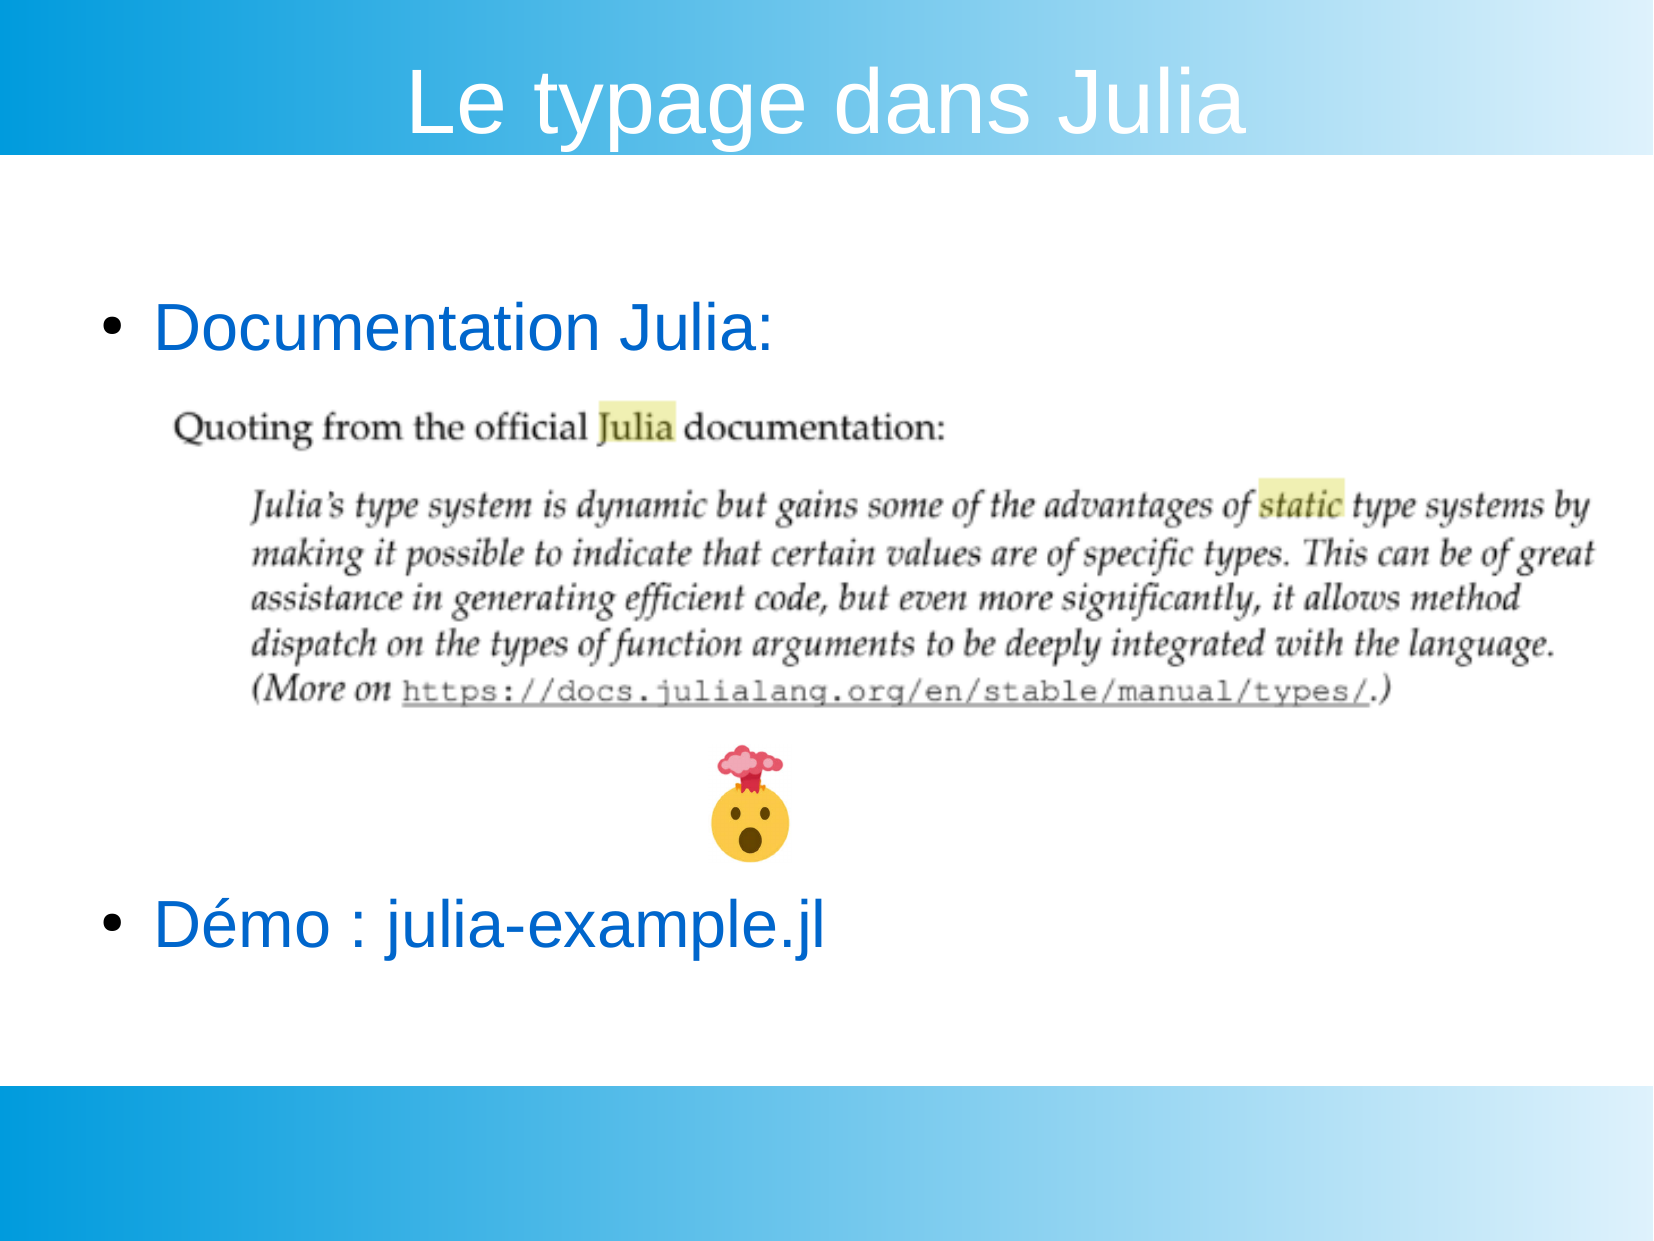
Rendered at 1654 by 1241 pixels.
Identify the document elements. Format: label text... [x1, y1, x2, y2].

list Démo : julia-example.jl [82, 886, 1571, 999]
picture [708, 744, 792, 863]
title Le typage dans Julia [82, 49, 1571, 155]
picture [153, 397, 1654, 733]
list Documentation Julia: [82, 290, 1571, 402]
